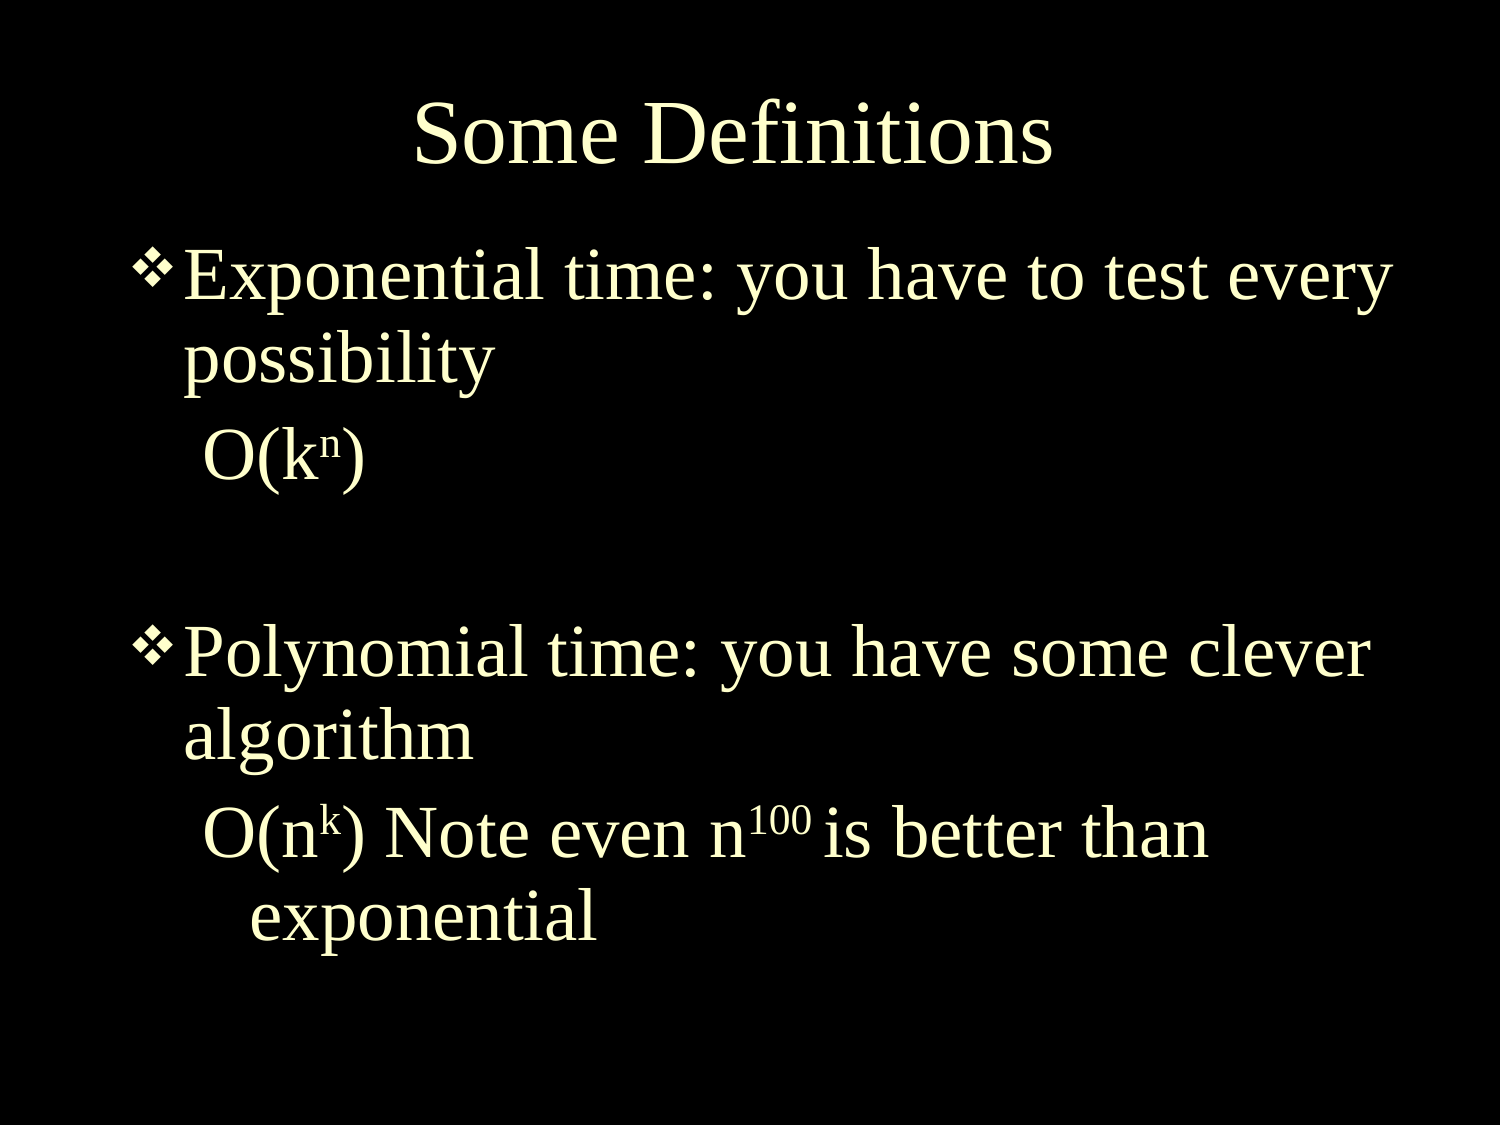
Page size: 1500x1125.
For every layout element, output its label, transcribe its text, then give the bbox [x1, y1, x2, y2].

list Exponential time: you have to test every possibility O(kn) Polynomial time: you have some clever algorithm O(nk) Note even n100 is better than exponential [112, 224, 1482, 1064]
title Some Definitions [4, 37, 1463, 228]
